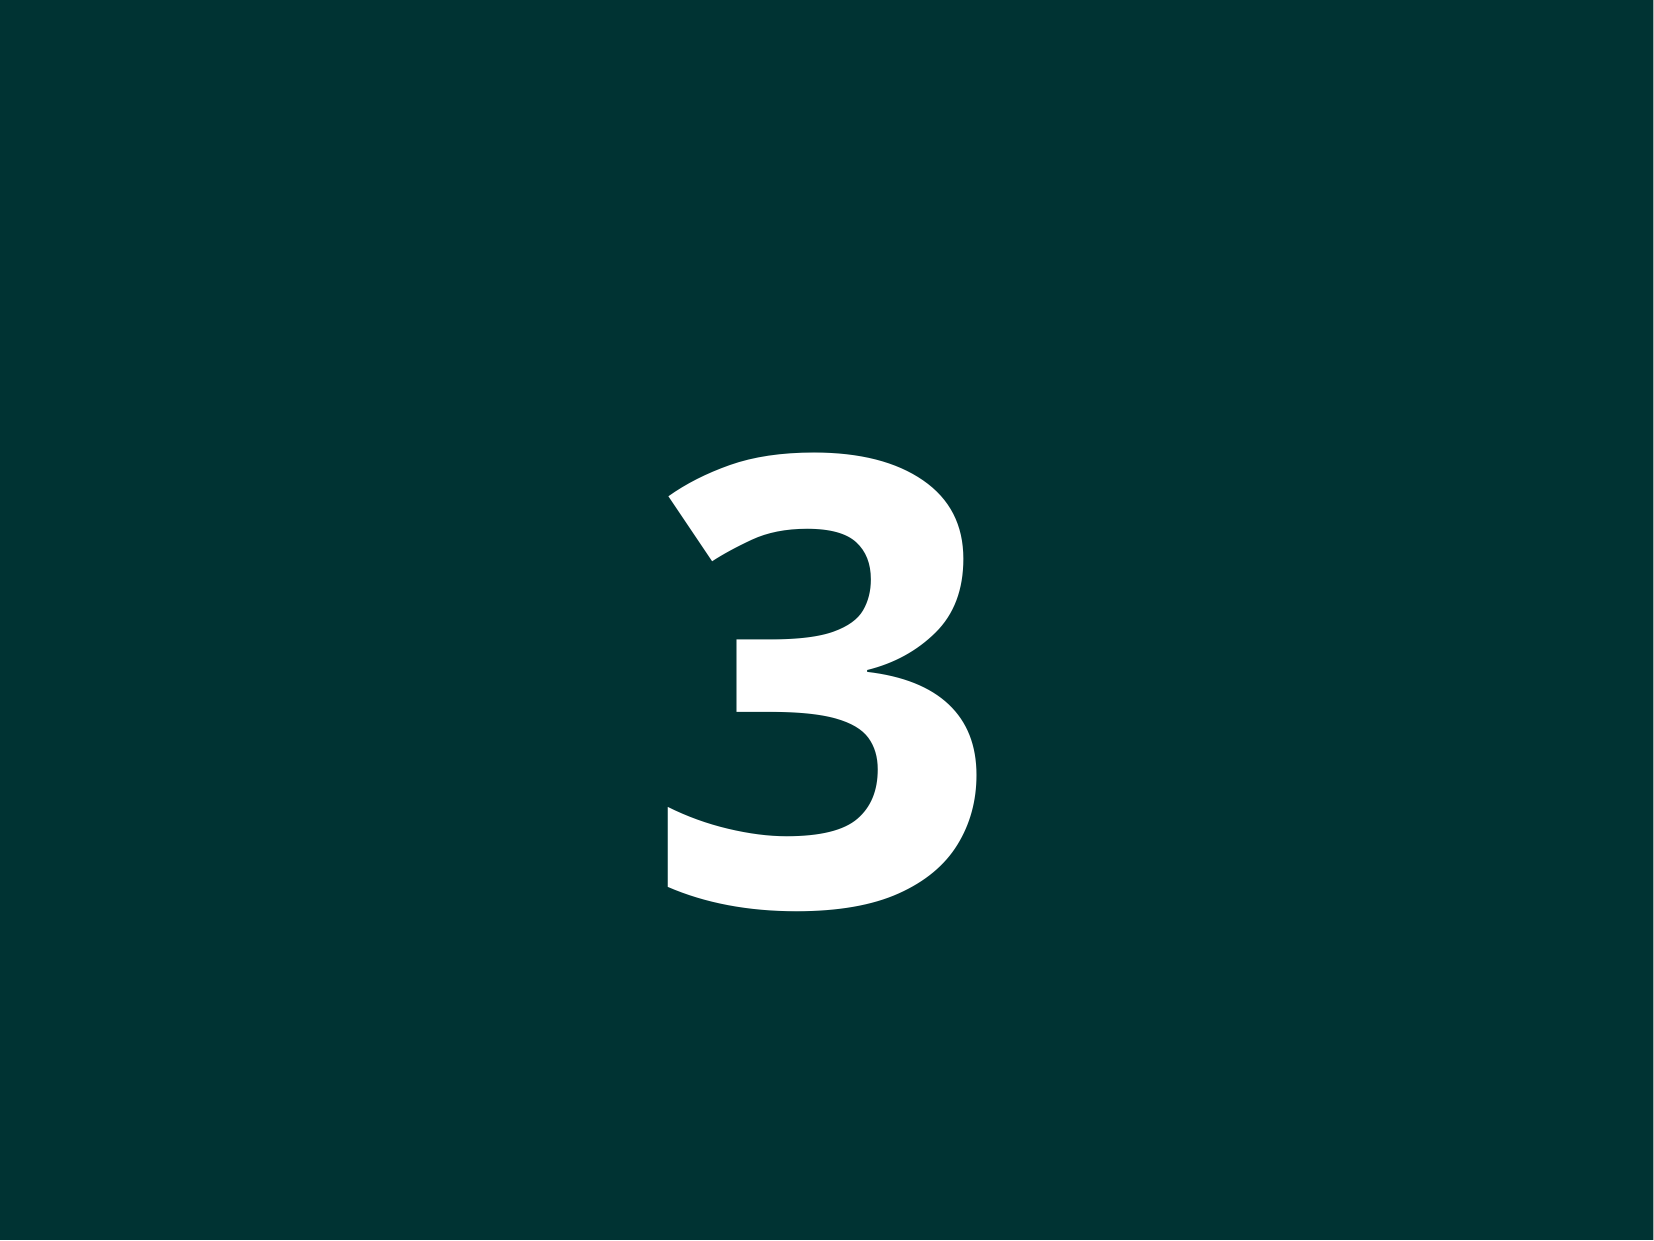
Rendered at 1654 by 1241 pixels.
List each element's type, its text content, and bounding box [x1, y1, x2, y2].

text_box 3 [630, 229, 1021, 946]
